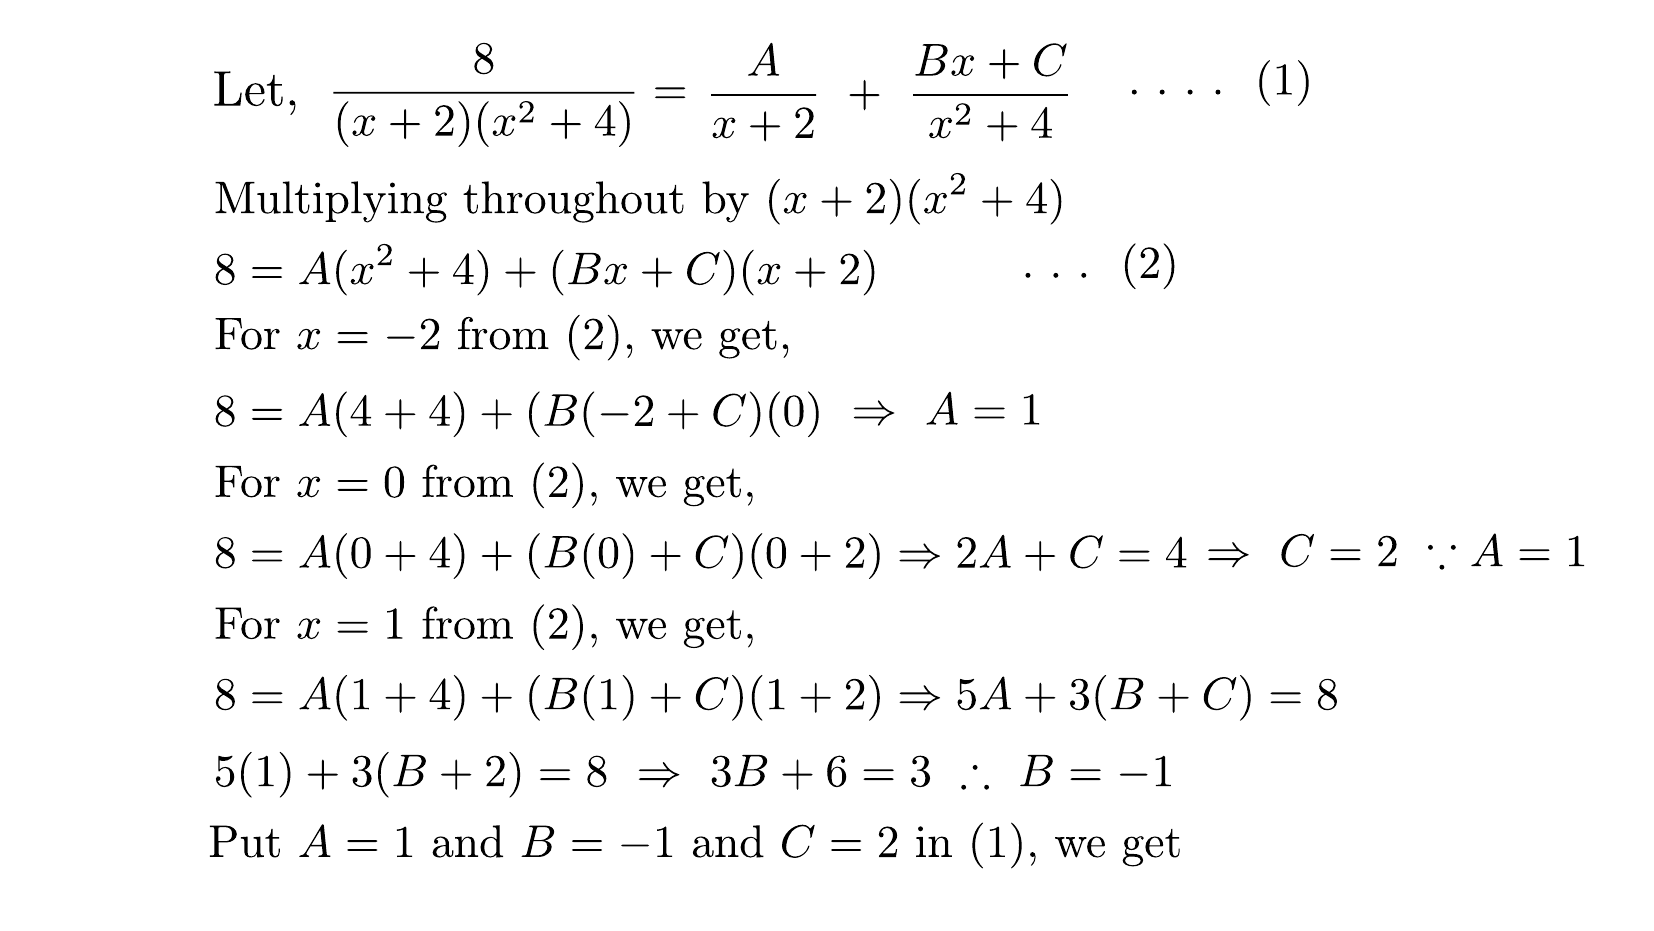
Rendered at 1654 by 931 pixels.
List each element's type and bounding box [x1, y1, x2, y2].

text_box [215, 604, 753, 651]
text_box [215, 243, 875, 296]
text_box [215, 172, 1062, 225]
text_box [214, 71, 296, 116]
text_box [215, 533, 1187, 579]
text_box [1023, 243, 1175, 290]
text_box [215, 674, 1337, 721]
text_box [1207, 533, 1585, 570]
text_box [215, 751, 1171, 798]
text_box [711, 42, 1068, 142]
text_box [209, 822, 1180, 869]
title [47, 36, 1607, 898]
text_box [1130, 60, 1309, 106]
text_box [215, 462, 753, 509]
text_box [215, 314, 789, 361]
text_box [333, 42, 686, 147]
text_box [853, 391, 1040, 426]
text_box [215, 391, 819, 438]
